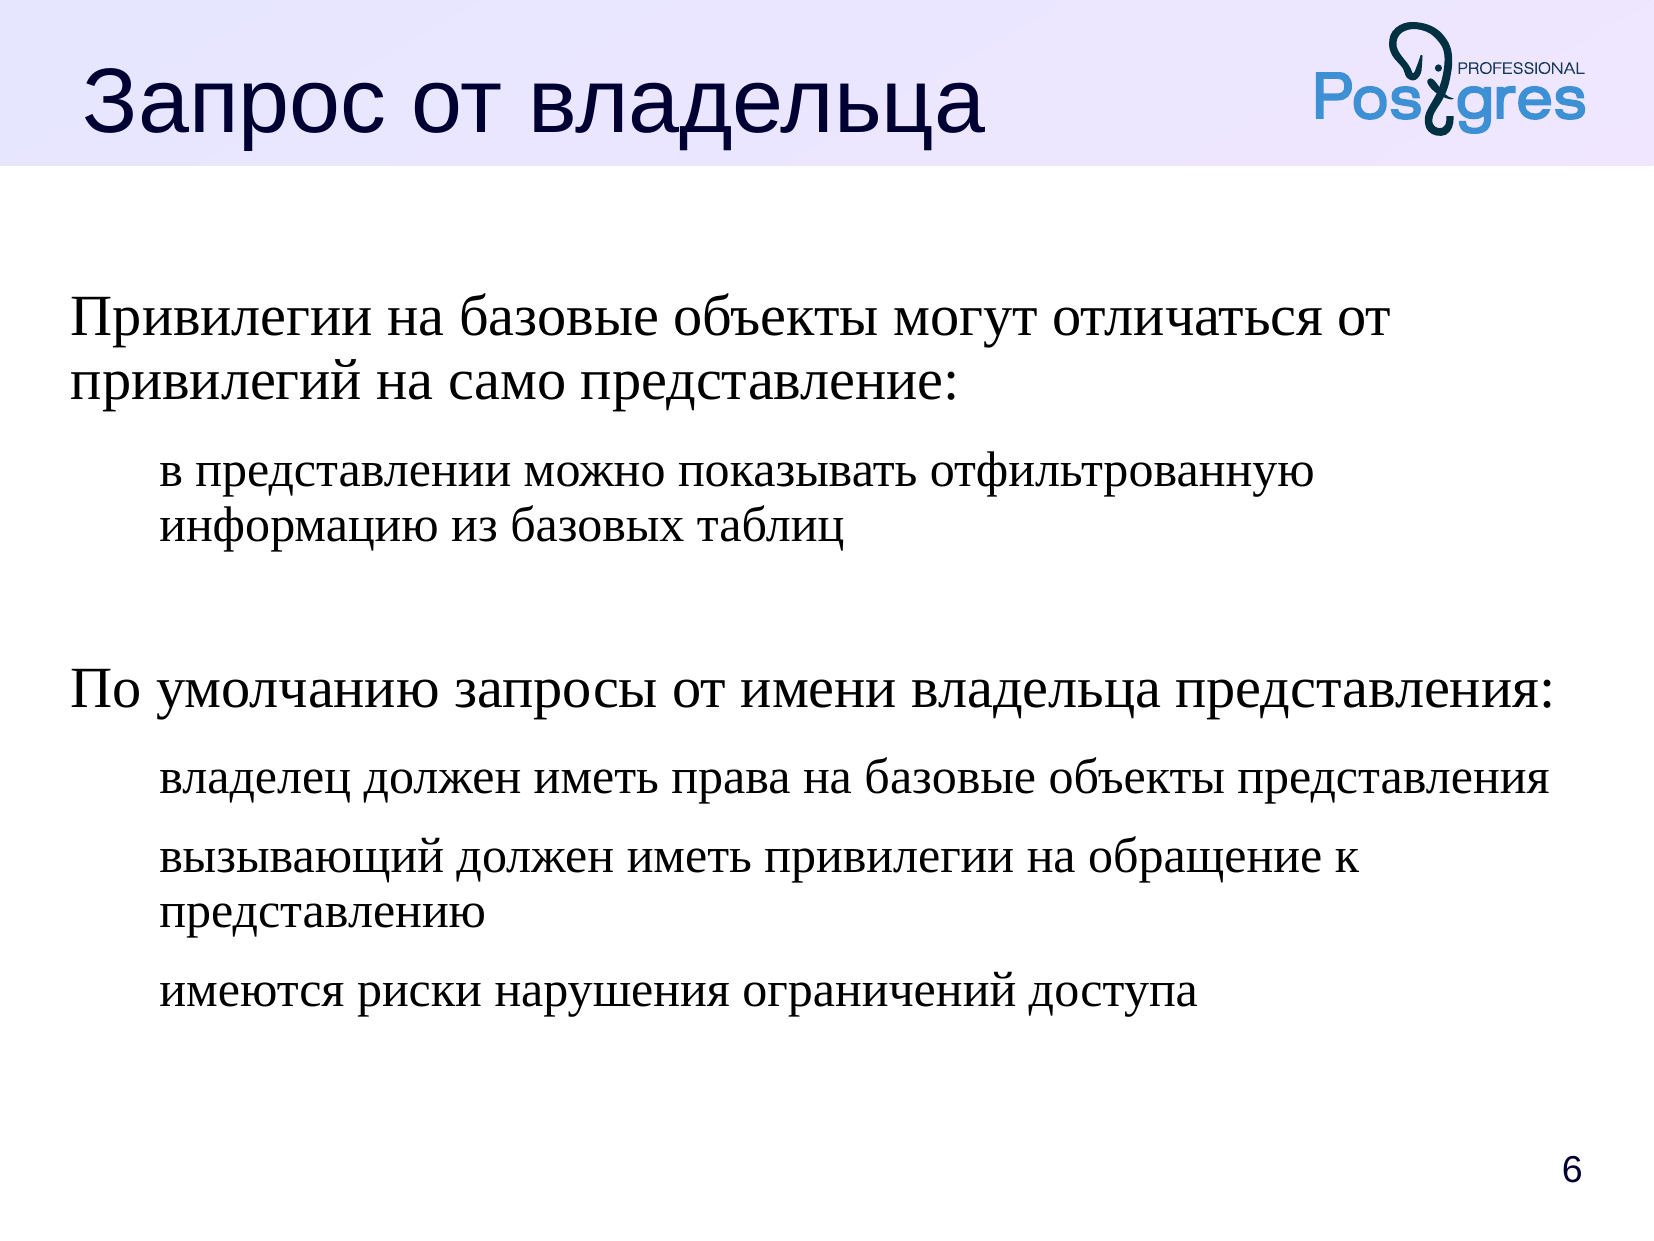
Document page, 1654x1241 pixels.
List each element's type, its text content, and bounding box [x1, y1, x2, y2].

title Запрос от владельца [82, 49, 1252, 153]
list Привилегии на базовые объекты могут отличаться от привилегий на само представление: в представлении можно показывать отфильтрованную информацию из базовых таблиц По умолчанию запросы от имени владельца представления: владелец должен иметь права на базовые объекты представления вызывающий должен иметь привилегии на обращение к представлению имеются риски нарушения ограничений доступа [70, 283, 1583, 1134]
